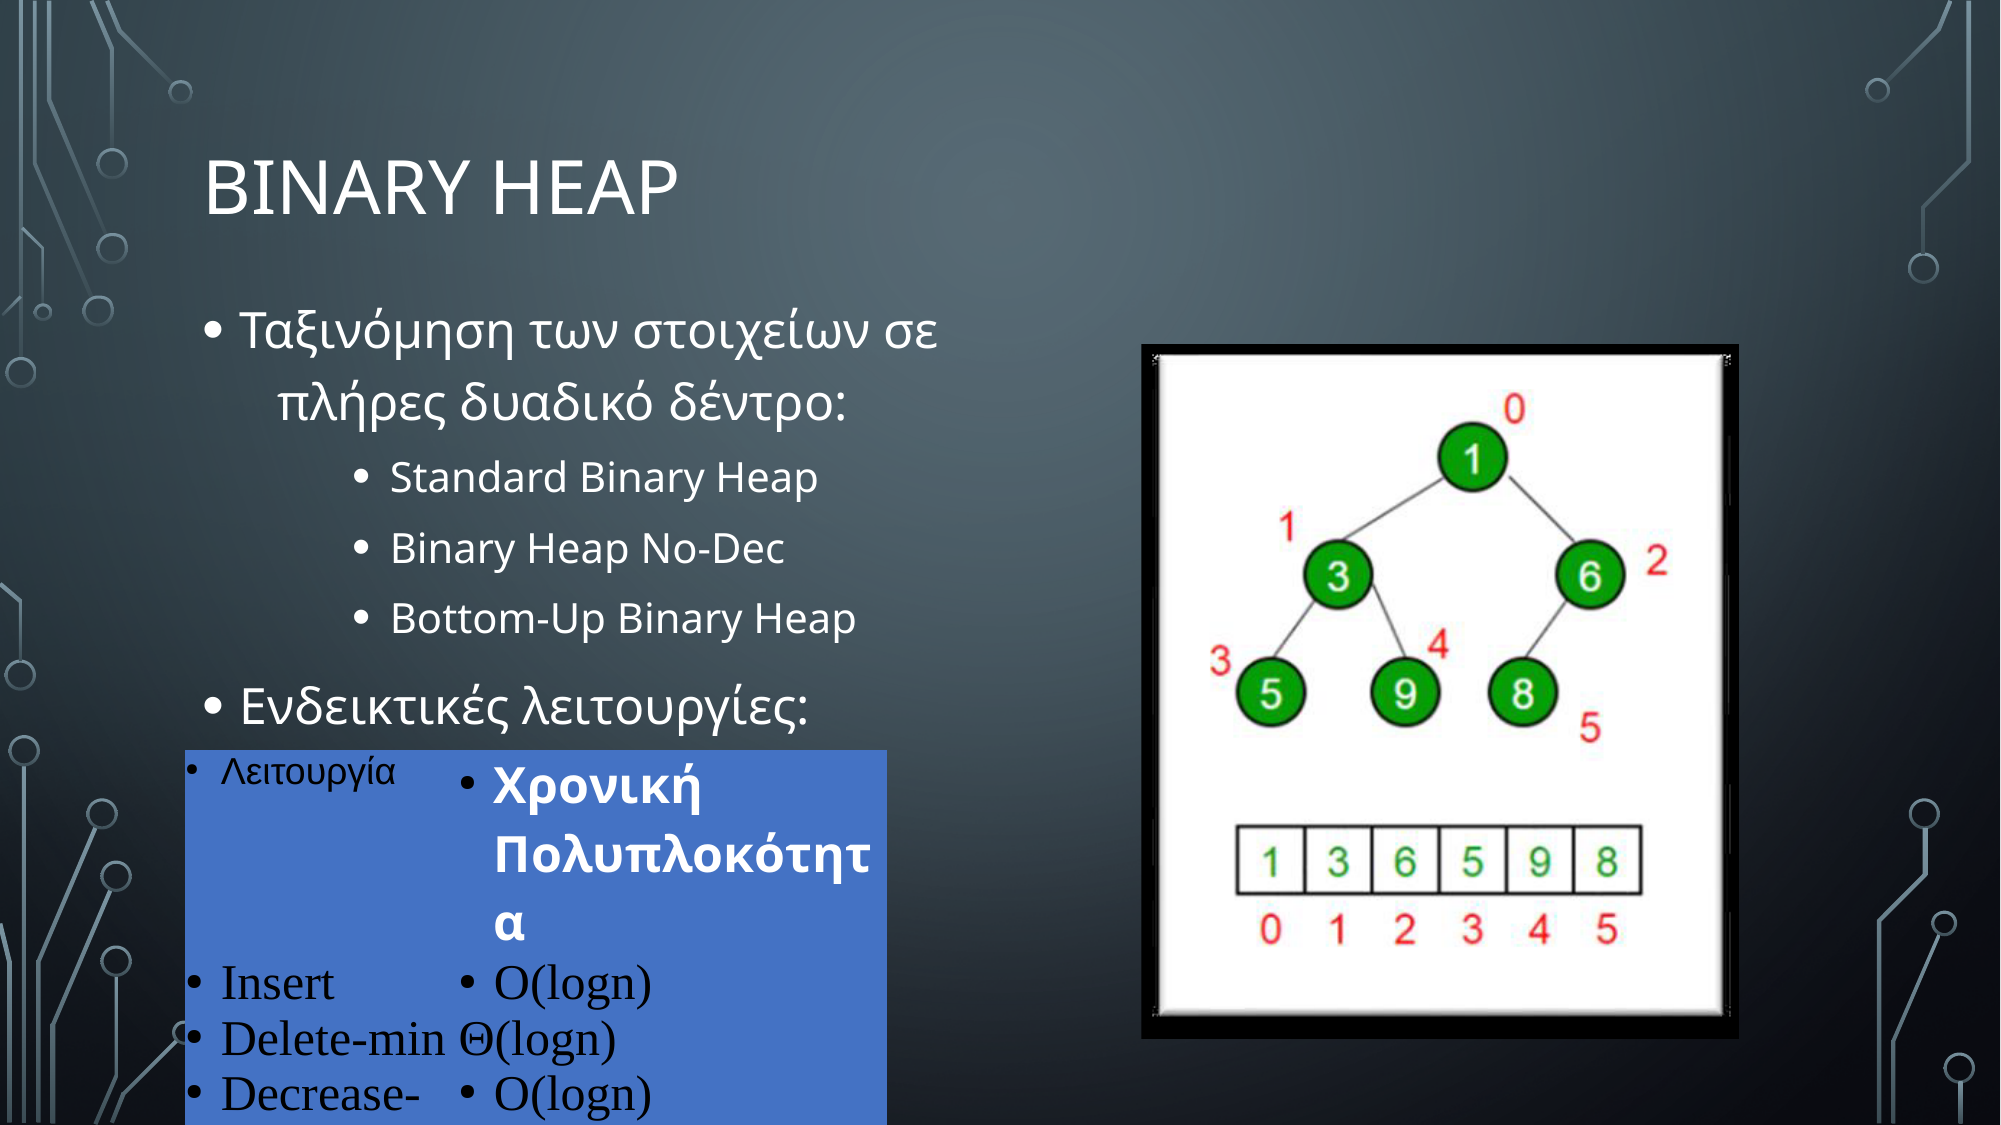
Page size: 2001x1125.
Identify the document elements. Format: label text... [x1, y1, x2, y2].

list Ταξινόμηση των στοιχείων σε πλήρες δυαδικό δέντρο: Standard Binary Heap Binary Heap No-Dec Bottom-Up Binary Heap Ενδεικτικές λειτουργίες: [187, 279, 988, 861]
table_cell Delete-min [185, 1011, 459, 1066]
table_header Λειτουργία [185, 750, 459, 955]
table_cell Insert [185, 955, 459, 1011]
title BINARY HEAP [187, 101, 1813, 280]
table_cell O(logn) [459, 955, 887, 1011]
table_cell O(logn) [459, 1066, 887, 1125]
table_cell Θ(logn) [459, 1011, 887, 1066]
table_header Χρονική Πολυπλοκότητα [459, 750, 887, 955]
table_cell Decrease-key [185, 1066, 459, 1125]
picture [1141, 343, 1739, 1039]
